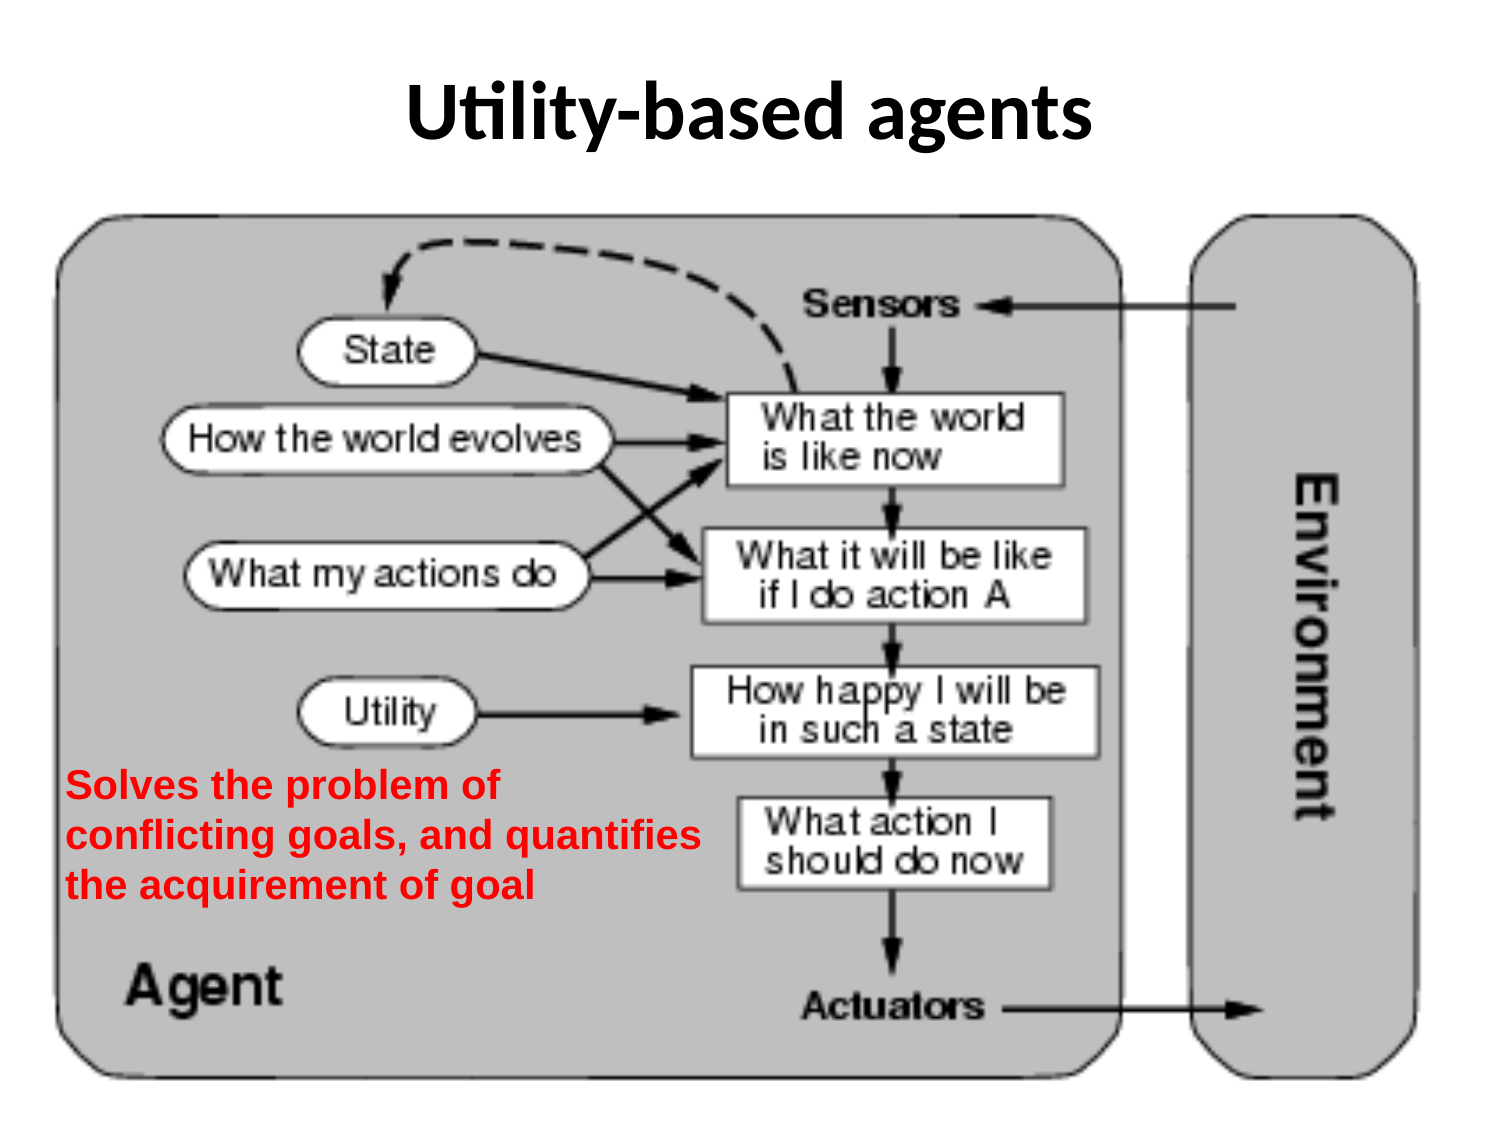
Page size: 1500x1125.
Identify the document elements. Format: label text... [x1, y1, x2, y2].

text_box Solves the problem of conflicting goals, and quantifies the acquirement of goal [49, 750, 725, 916]
picture [50, 212, 1425, 1088]
title Utility-based agents [12, 12, 1488, 200]
